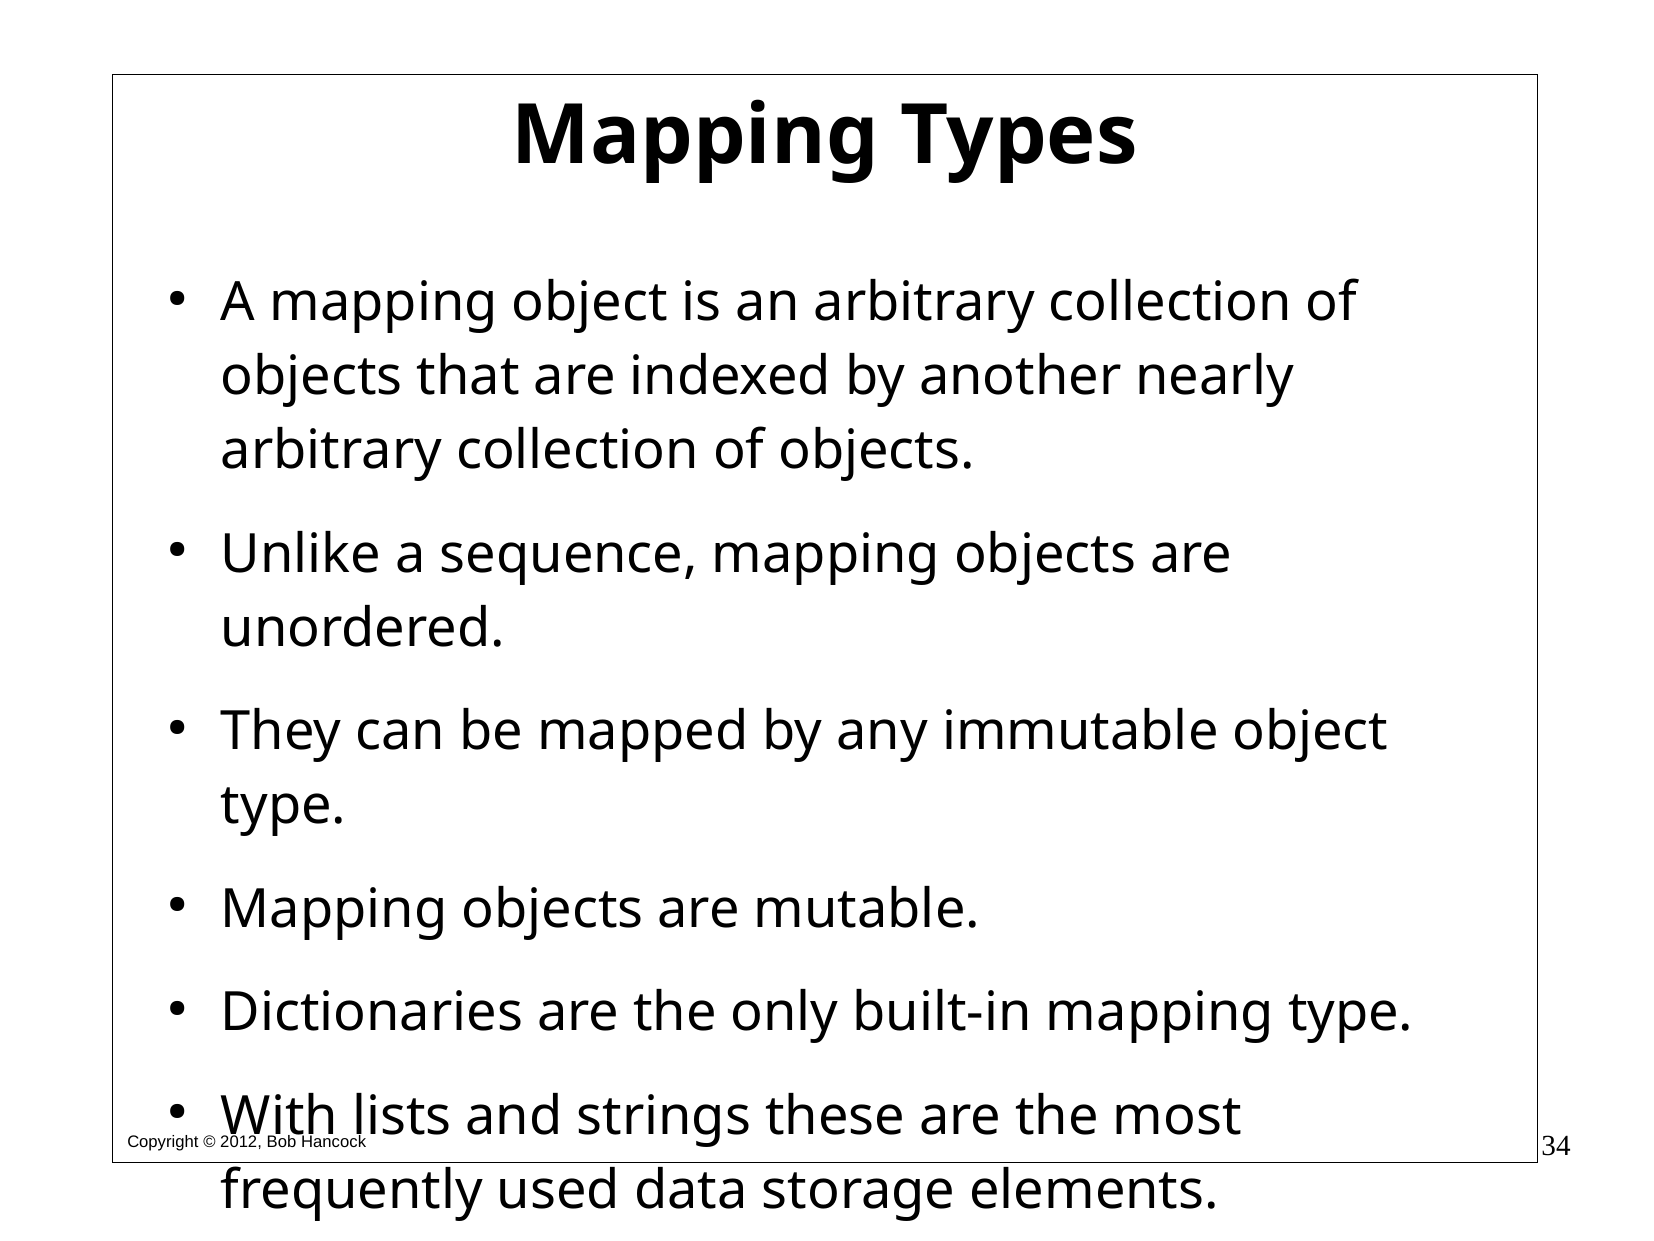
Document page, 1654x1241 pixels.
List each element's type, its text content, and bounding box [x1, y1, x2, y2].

title Mapping Types [112, 75, 1538, 188]
text_box Copyright © 2012, Bob Hancock [112, 1125, 382, 1159]
list A mapping object is an arbitrary collection of objects that are indexed by another nearly arbitrary collection of objects. Unlike a sequence, mapping objects are unordered. They can be mapped by any immutable object type. Mapping objects are mutable. Dictionaries are the only built-in mapping type. With lists and strings these are the most frequently used data storage elements. [150, 262, 1501, 1126]
